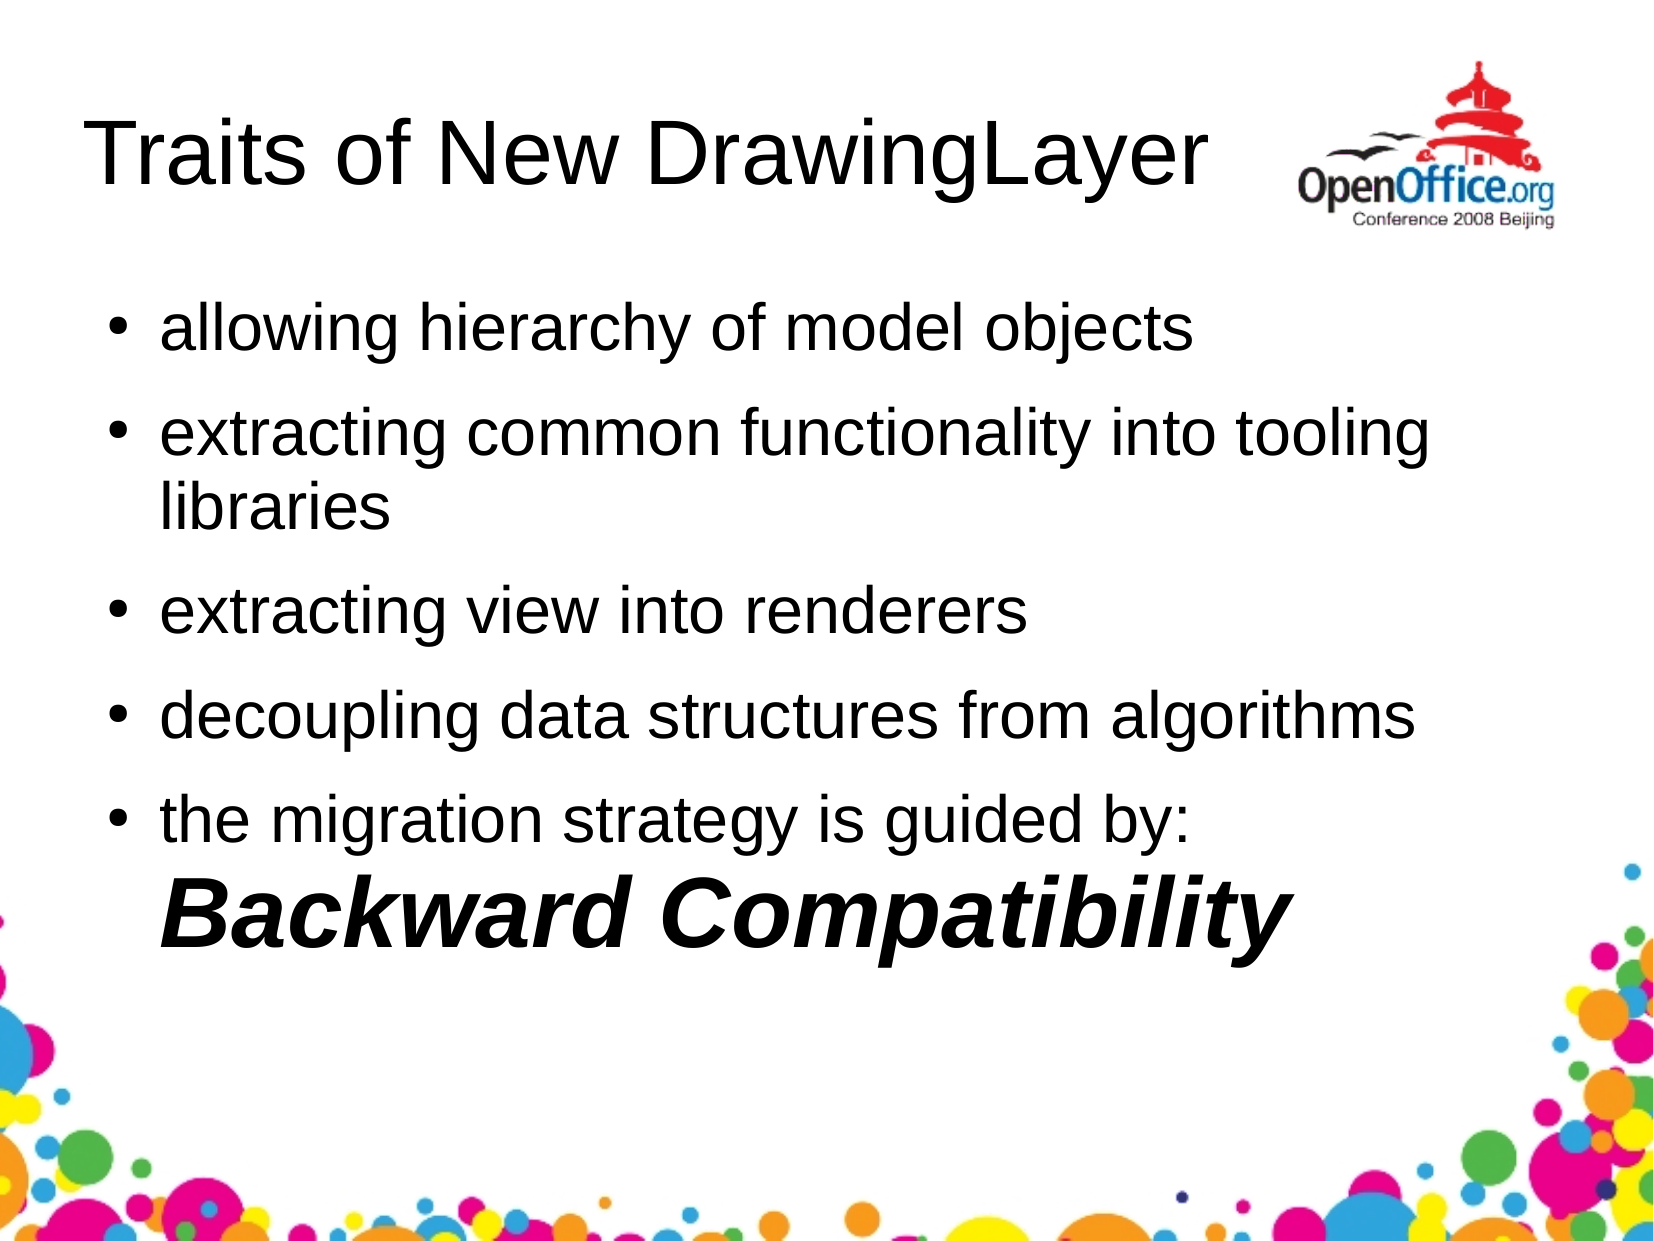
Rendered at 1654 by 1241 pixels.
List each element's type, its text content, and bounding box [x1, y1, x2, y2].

picture [1285, 51, 1569, 250]
picture [0, 810, 1654, 1241]
title Traits of New DrawingLayer [82, 49, 1258, 257]
list allowing hierarchy of model objects extracting common functionality into tooling libraries extracting view into renderers decoupling data structures from algorithms the migration strategy is guided by: Backward Compatibility [88, 290, 1577, 1109]
